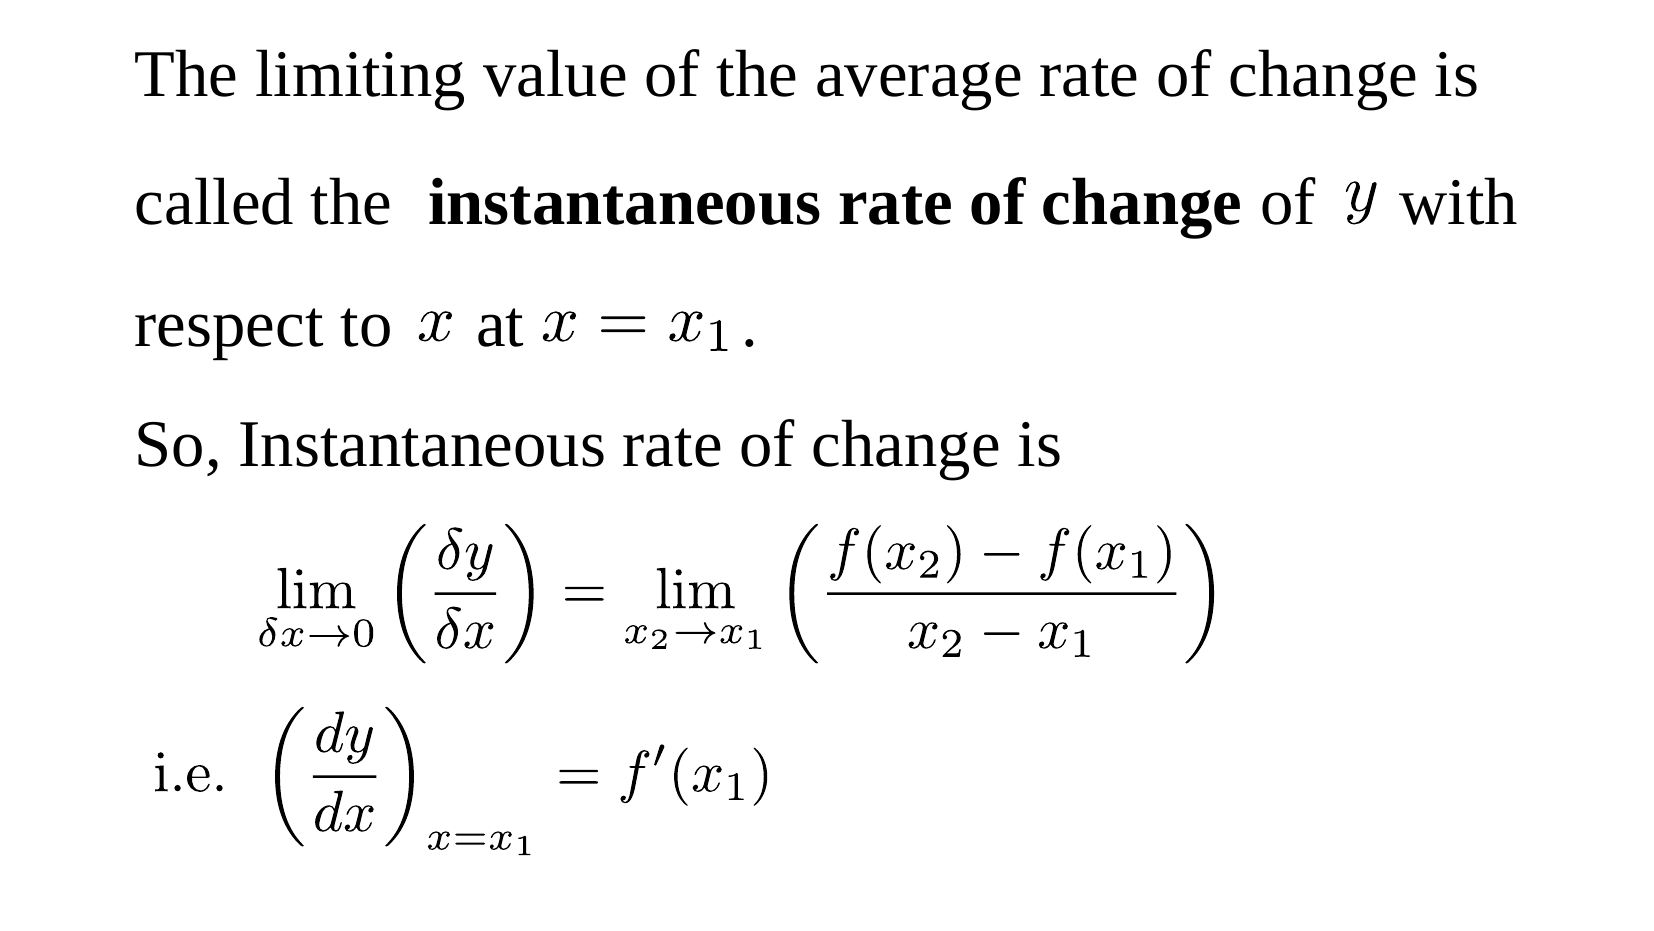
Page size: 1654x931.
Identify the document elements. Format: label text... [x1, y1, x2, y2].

text_box [155, 706, 768, 856]
title The limiting value of the average rate of change is called the instantaneous rate of change of with respect to at . So, Instantaneous rate of change is [82, 37, 1619, 875]
text_box [259, 523, 1215, 664]
text_box [1345, 181, 1377, 225]
text_box [542, 311, 728, 351]
text_box [418, 311, 453, 342]
